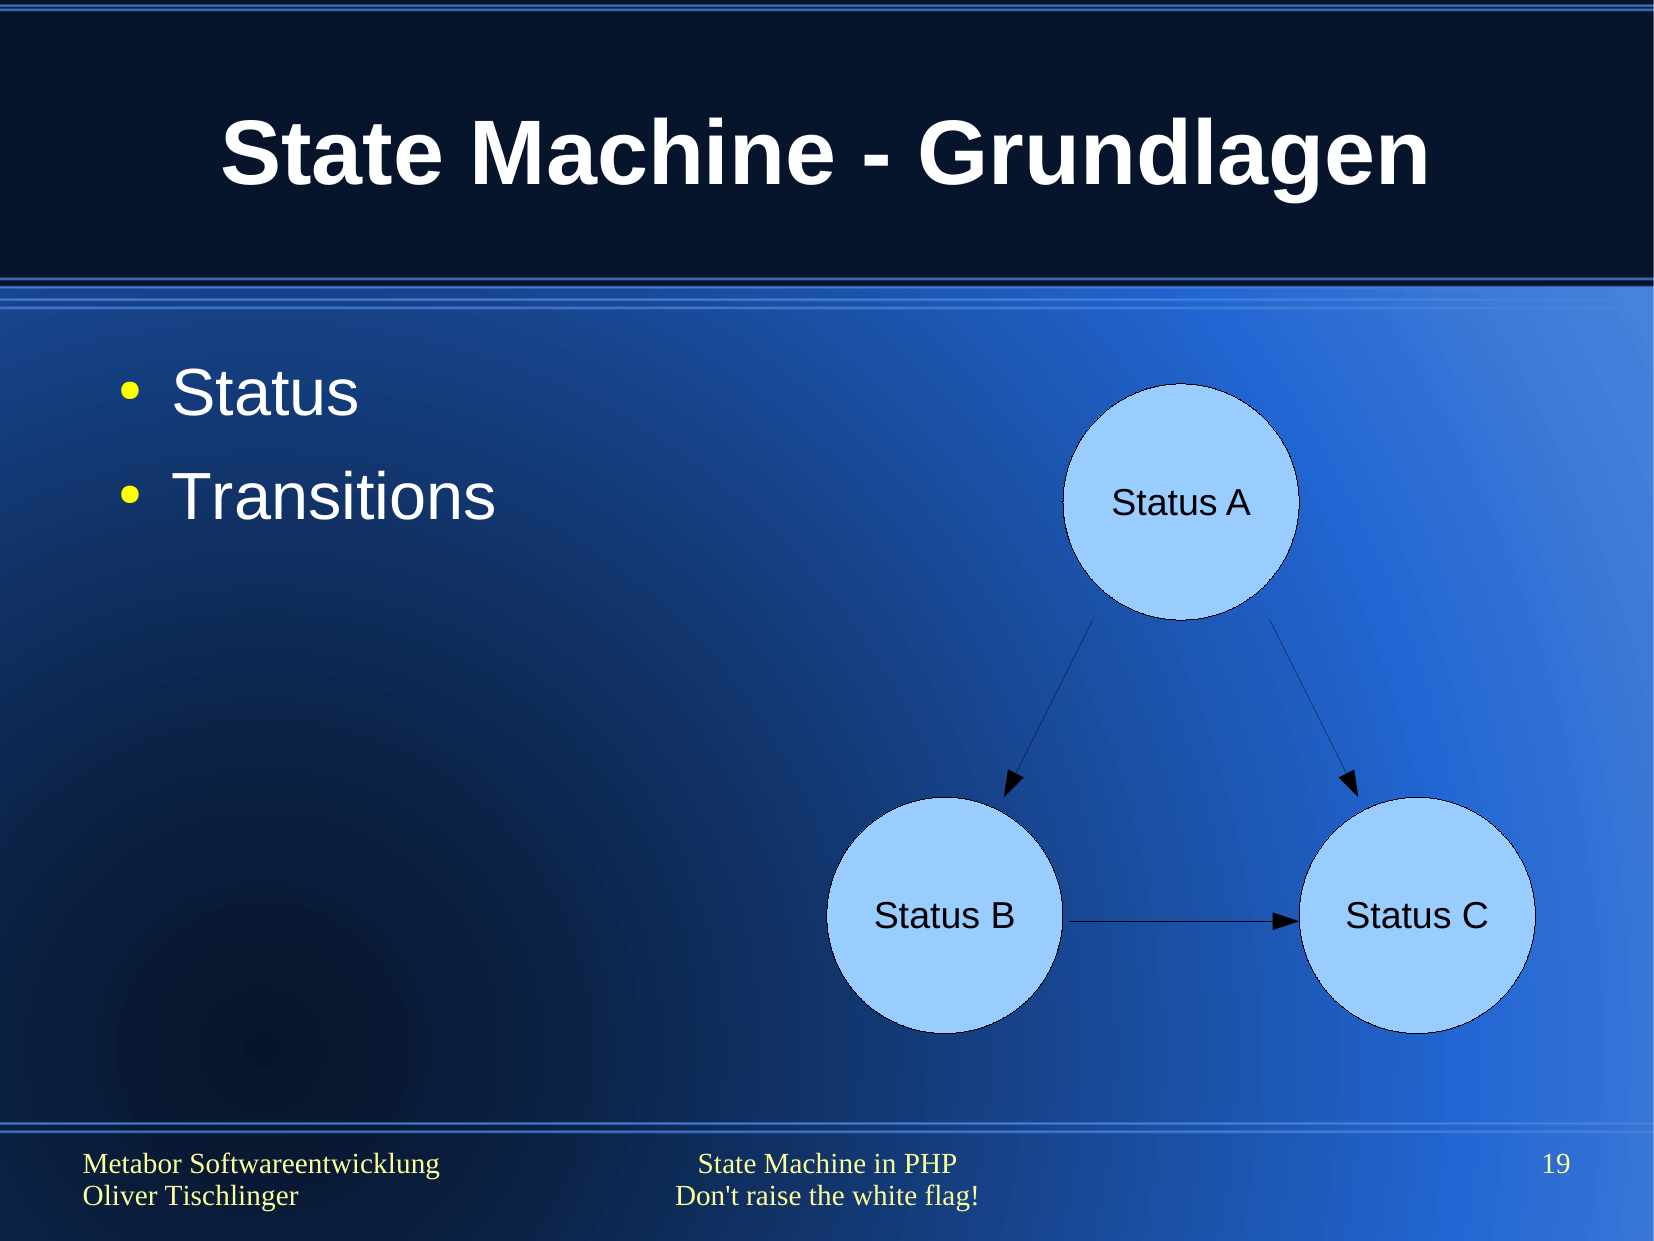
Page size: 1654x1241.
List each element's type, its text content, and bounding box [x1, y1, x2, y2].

list Status Transitions [82, 355, 809, 1058]
picture [0, 0, 1654, 1241]
text_box Status B [826, 797, 1063, 1034]
text_box Status C [1299, 797, 1536, 1034]
text_box Status A [1062, 383, 1300, 621]
title State Machine - Grundlagen [82, 49, 1571, 257]
